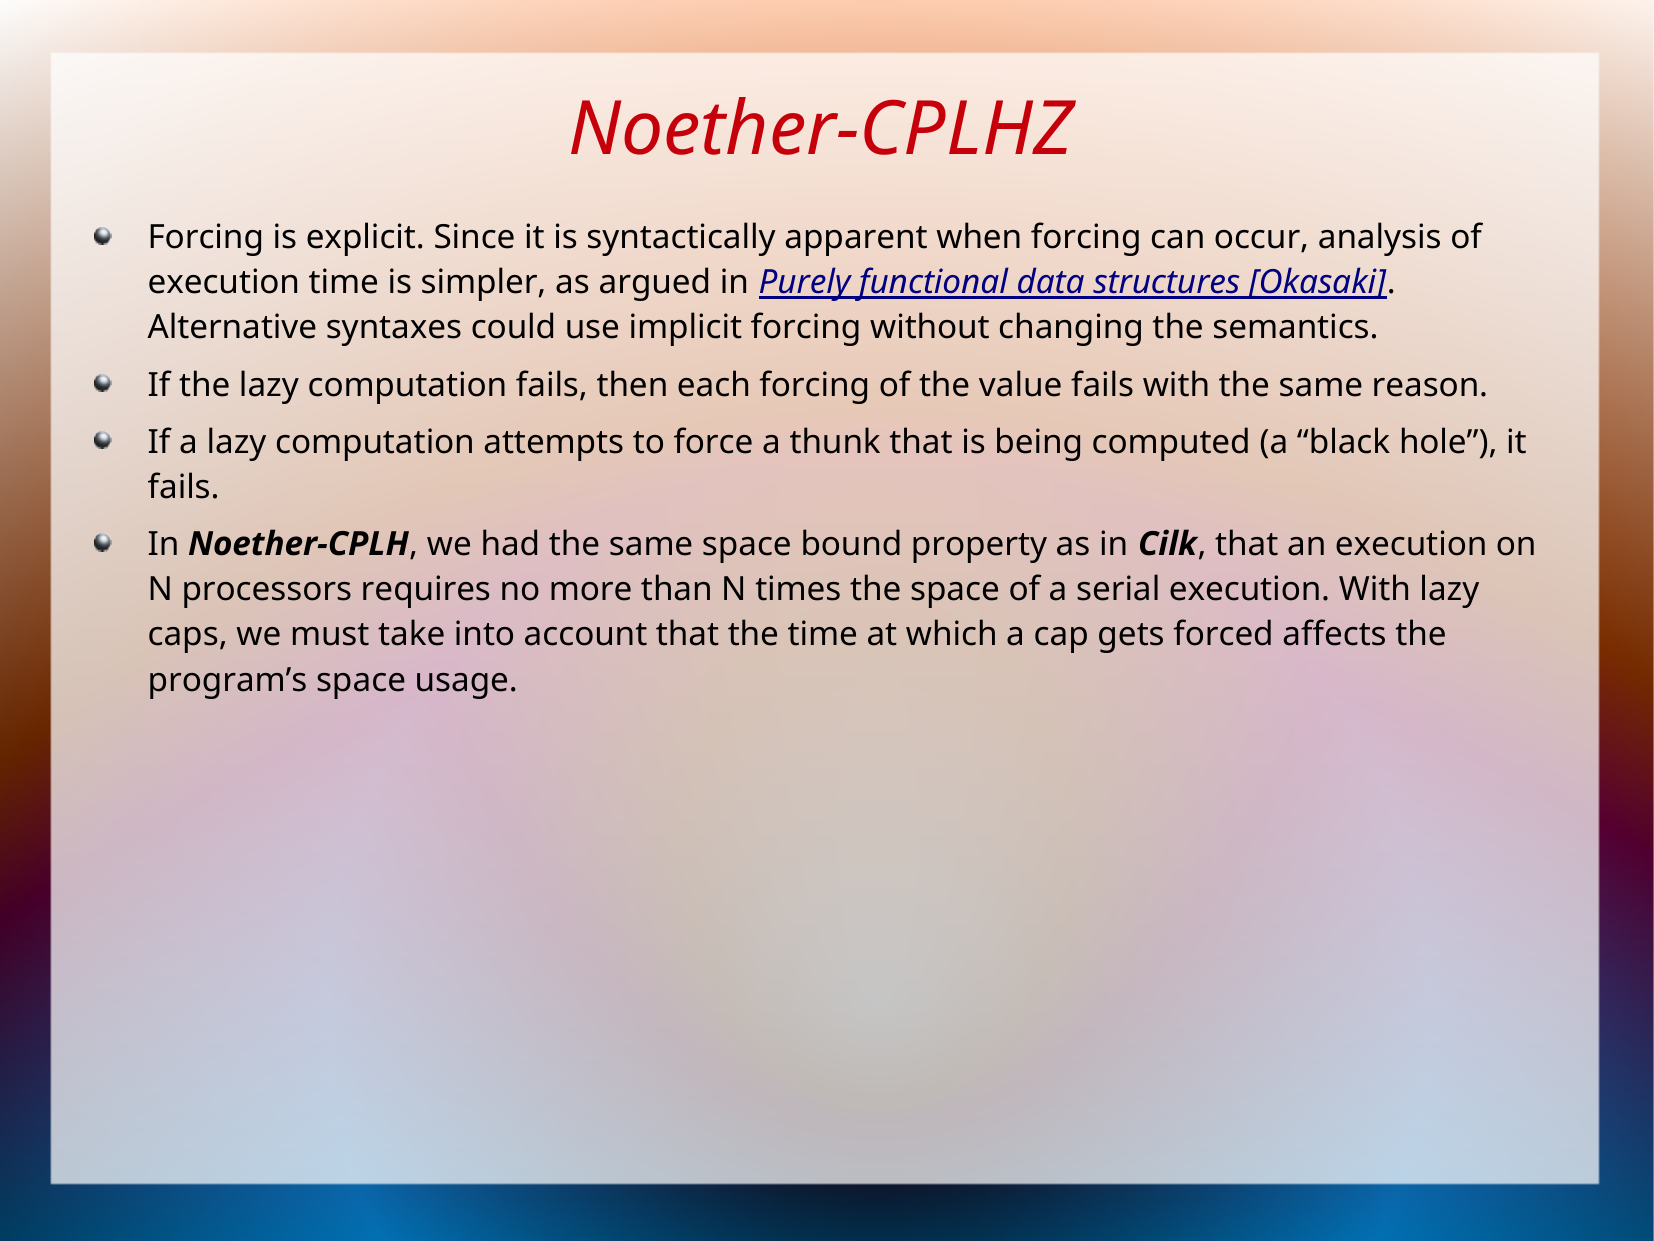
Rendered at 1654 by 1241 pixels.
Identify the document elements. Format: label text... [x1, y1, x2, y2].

title Noether-CPLHZ [76, 29, 1565, 213]
list Forcing is explicit. Since it is syntactically apparent when forcing can occur, analysis of execution time is simpler, as argued in Purely functional data structures [Okasaki]. Alternative syntaxes could use implicit forcing without changing the semantics. If the lazy computation fails, then each forcing of the value fails with the same reason. If a lazy computation attempts to force a thunk that is being computed (a “black hole”), it fails. In Noether-CPLH, we had the same space bound property as in Cilk, that an execution on N processors requires no more than N times the space of a serial execution. With lazy caps, we must take into account that the time at which a cap gets forced affects the program’s space usage. [76, 213, 1565, 1017]
picture [0, 0, 1654, 1241]
